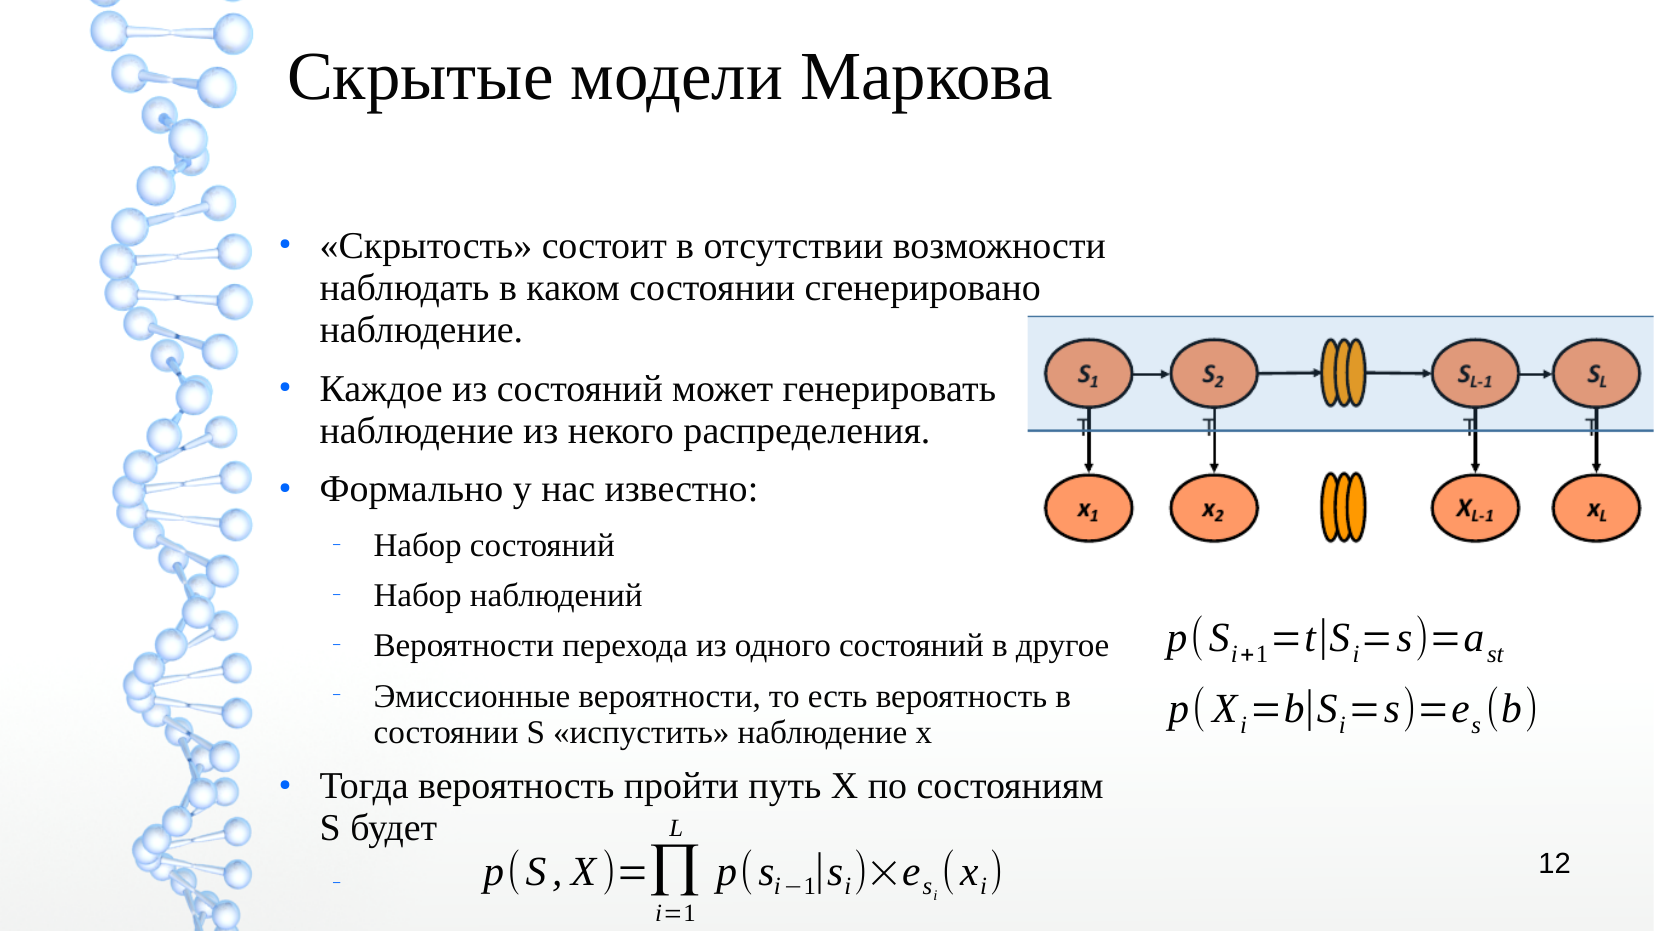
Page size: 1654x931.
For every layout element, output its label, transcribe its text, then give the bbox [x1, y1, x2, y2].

chart [472, 814, 1010, 927]
chart [1157, 685, 1545, 738]
chart [1155, 614, 1511, 668]
title Скрытые модели Маркова [5, 0, 1335, 154]
picture [0, 0, 1654, 931]
list «Скрытость» состоит в отсутствии возможности наблюдать в каком состоянии сгенерировано наблюдение. Каждое из состояний может генерировать наблюдение из некого распределения. Формально у нас известно: Набор состояний Набор наблюдений Вероятности перехода из одного состояний в другое Эмиссионные вероятности, то есть вероятность в состоянии S «испустить» наблюдение x Тогда вероятность пройти путь X по состояниям S будет [265, 224, 1111, 875]
